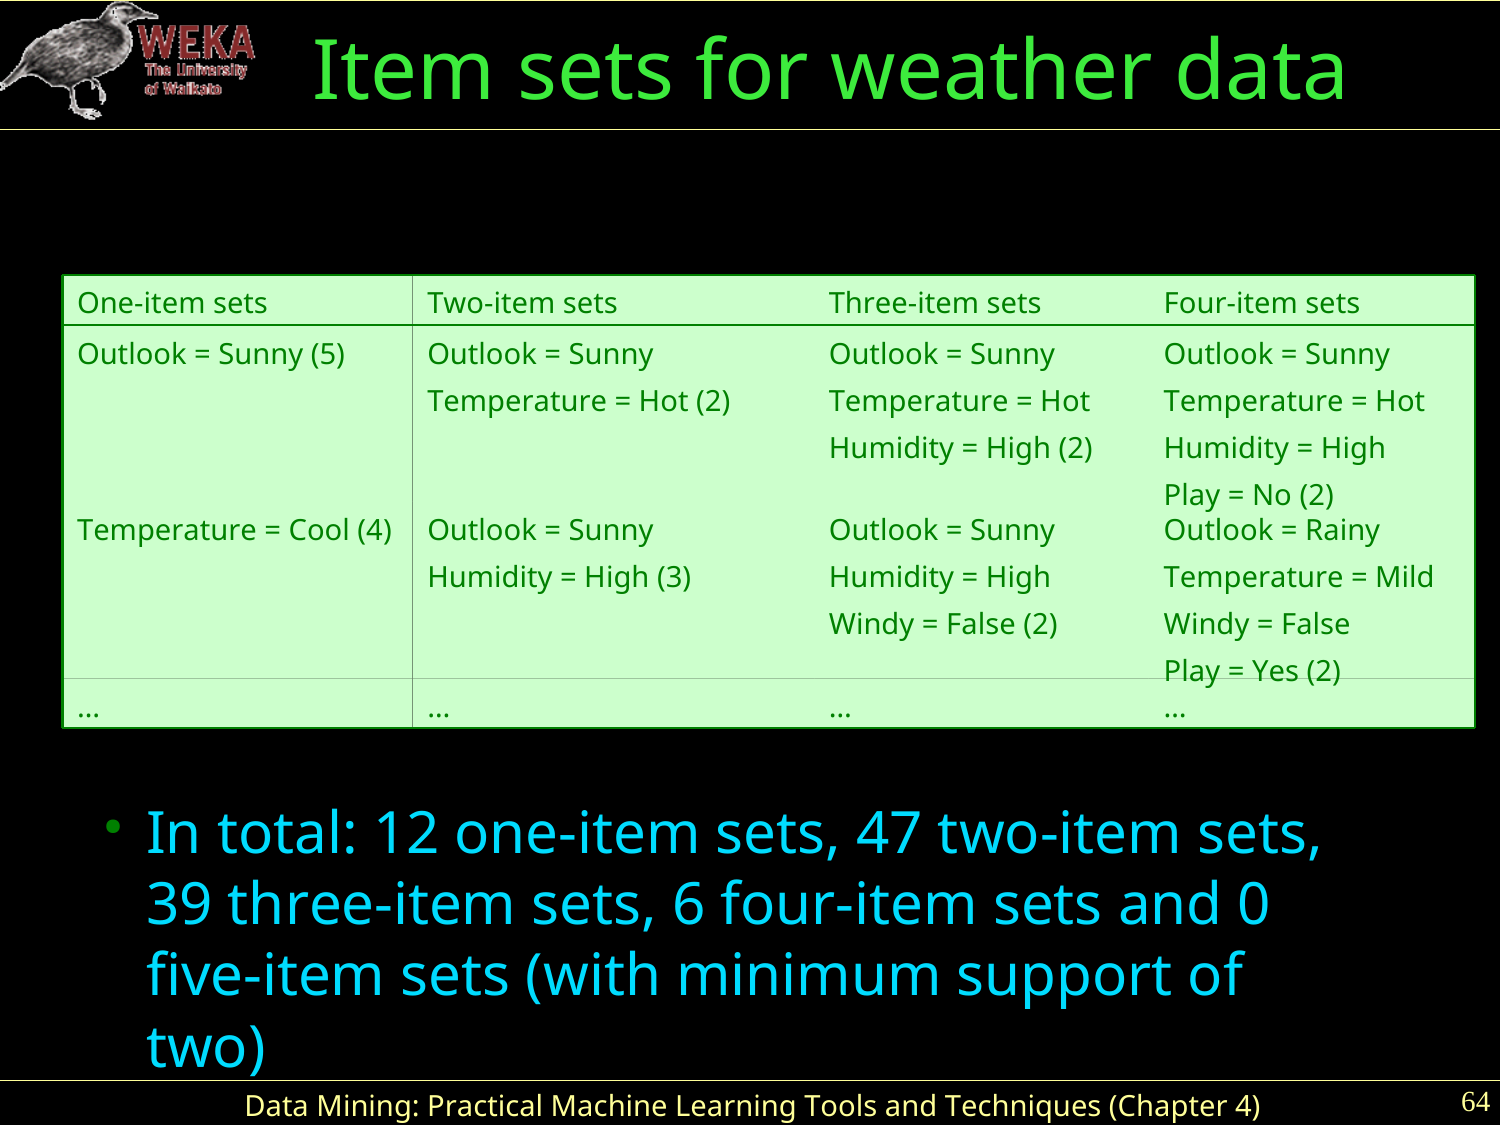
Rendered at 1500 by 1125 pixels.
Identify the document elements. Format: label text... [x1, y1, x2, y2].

text_box Outlook = Sunny Humidity = High (3) [413, 502, 815, 679]
text_box … [64, 679, 413, 727]
text_box … [413, 679, 815, 727]
text_box Two-item sets [413, 276, 815, 324]
text_box Outlook = Sunny (5) [64, 326, 413, 502]
text_box One-item sets [64, 276, 413, 324]
text_box Outlook = Sunny Temperature = Hot (2) [413, 326, 815, 502]
text_box In total: 12 one-item sets, 47 two-item sets, 39 three-item sets, 6 four-item sets and 0 five-item sets (with minimum support of two) [88, 788, 1388, 1038]
text_box … [1149, 679, 1474, 727]
text_box … [815, 679, 1149, 727]
text_box Outlook = Sunny Temperature = Hot Humidity = High Play = No (2) [1149, 326, 1474, 502]
text_box Outlook = Rainy Temperature = Mild Windy = False Play = Yes (2) [1149, 502, 1474, 679]
text_box Outlook = Sunny Temperature = Hot Humidity = High (2) [815, 326, 1149, 502]
text_box Outlook = Sunny Humidity = High Windy = False (2) [815, 502, 1149, 679]
text_box Temperature = Cool (4) [64, 502, 413, 679]
text_box Three-item sets [815, 276, 1149, 324]
title Item sets for weather data [297, 0, 1500, 148]
text_box Four-item sets [1149, 276, 1474, 324]
picture [0, 1, 266, 129]
